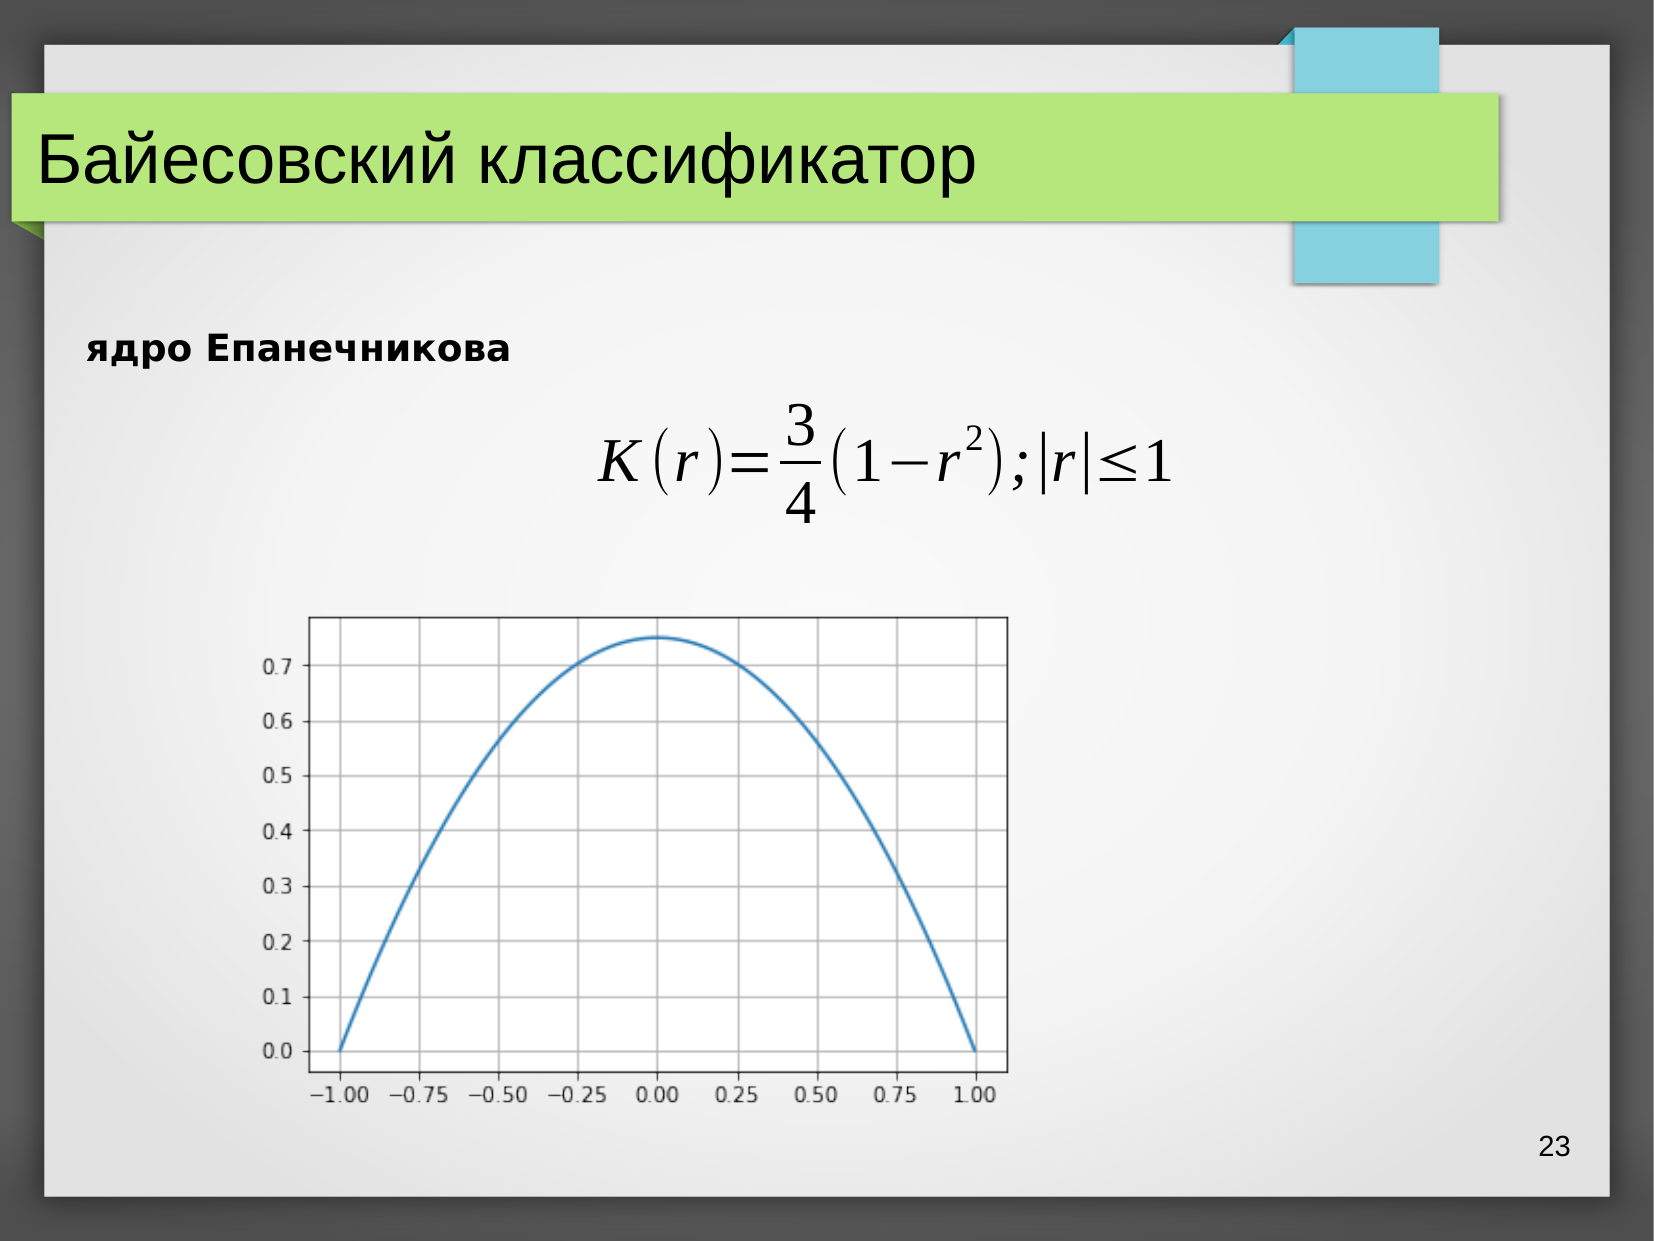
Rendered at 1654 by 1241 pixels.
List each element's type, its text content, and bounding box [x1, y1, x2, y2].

chart [589, 389, 1182, 537]
text_box ядро Епанечникова [70, 318, 544, 426]
picture [0, 0, 1654, 1241]
title Байесовский классификатор [35, 118, 1489, 200]
